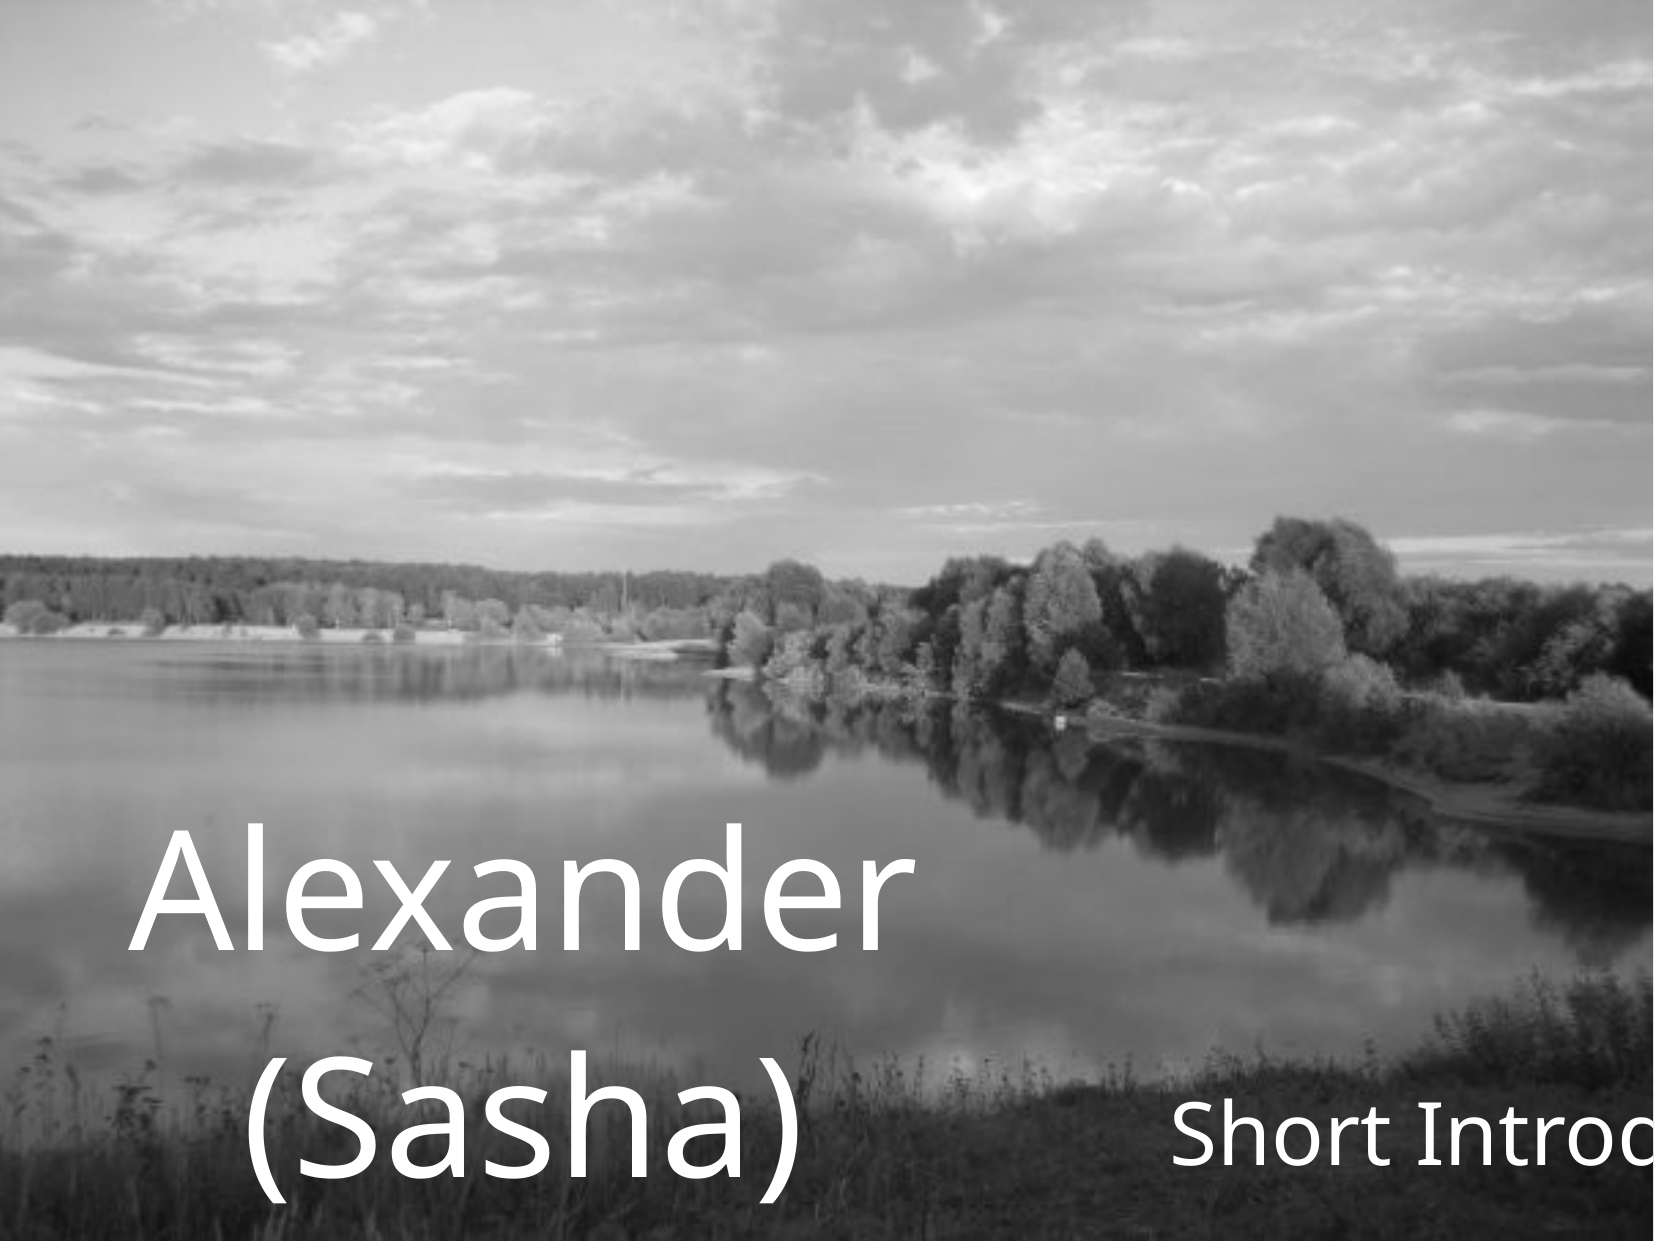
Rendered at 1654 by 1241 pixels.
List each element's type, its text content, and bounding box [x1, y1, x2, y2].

picture [0, 0, 1654, 1241]
text_box Alexander (Sasha) MAZUROV [105, 765, 1441, 981]
text_box Short Introduction [1155, 1065, 1624, 1206]
